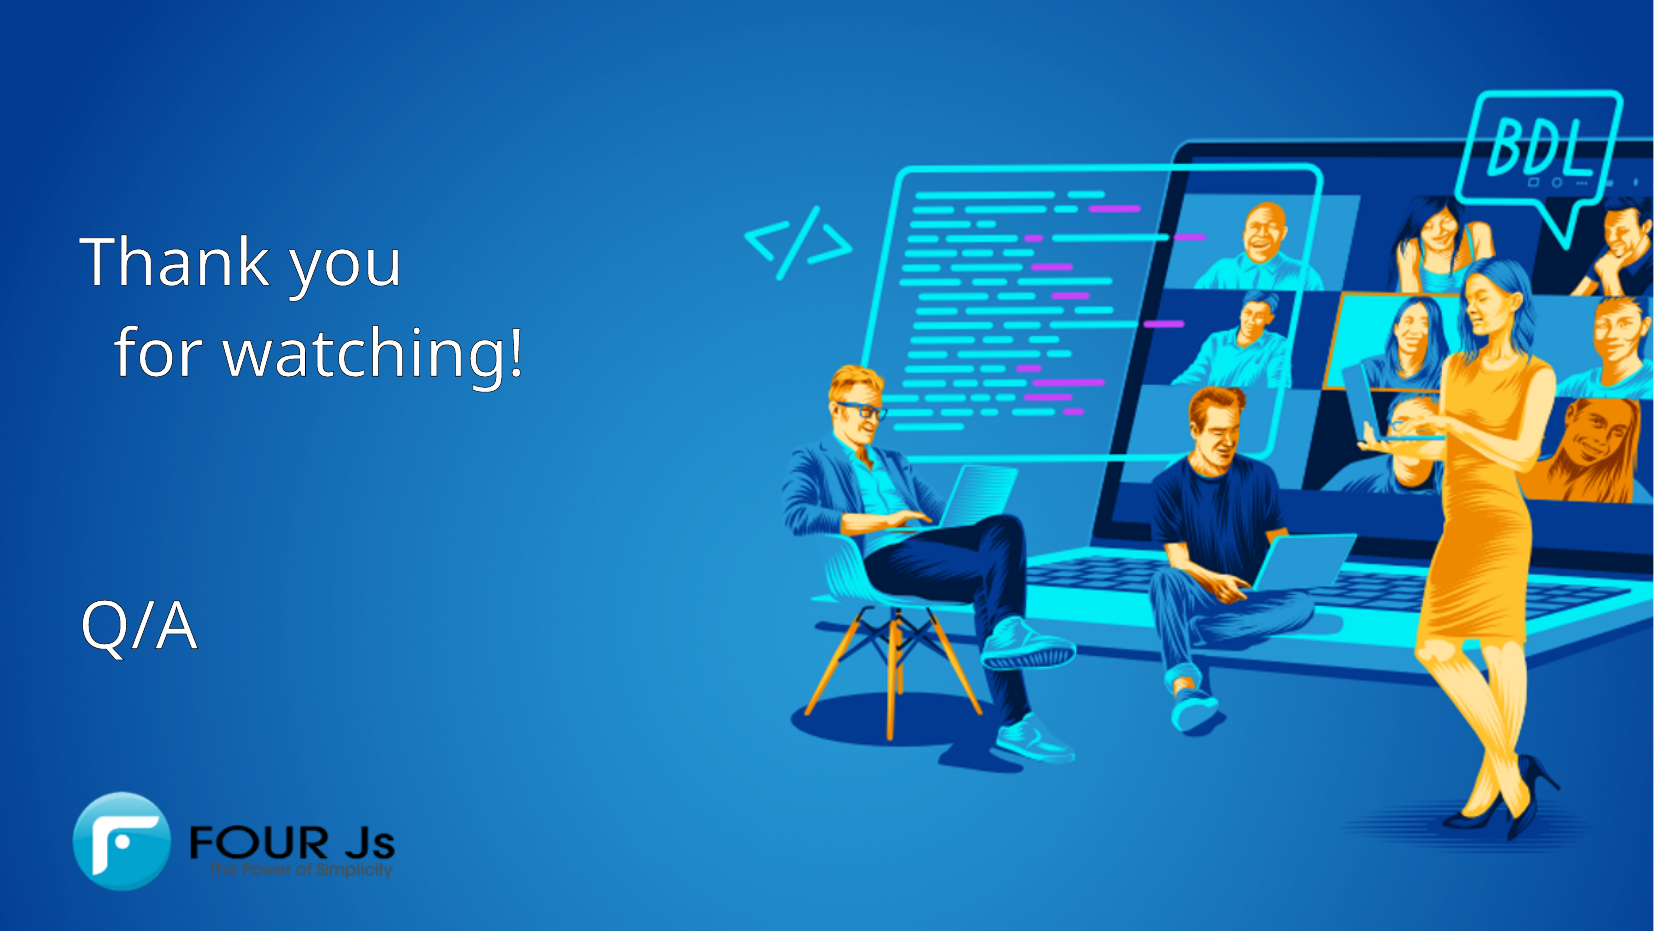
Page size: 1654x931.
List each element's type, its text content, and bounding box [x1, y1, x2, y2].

picture [0, 0, 1654, 931]
text_box Thank you for watching! Q/A [63, 206, 653, 622]
